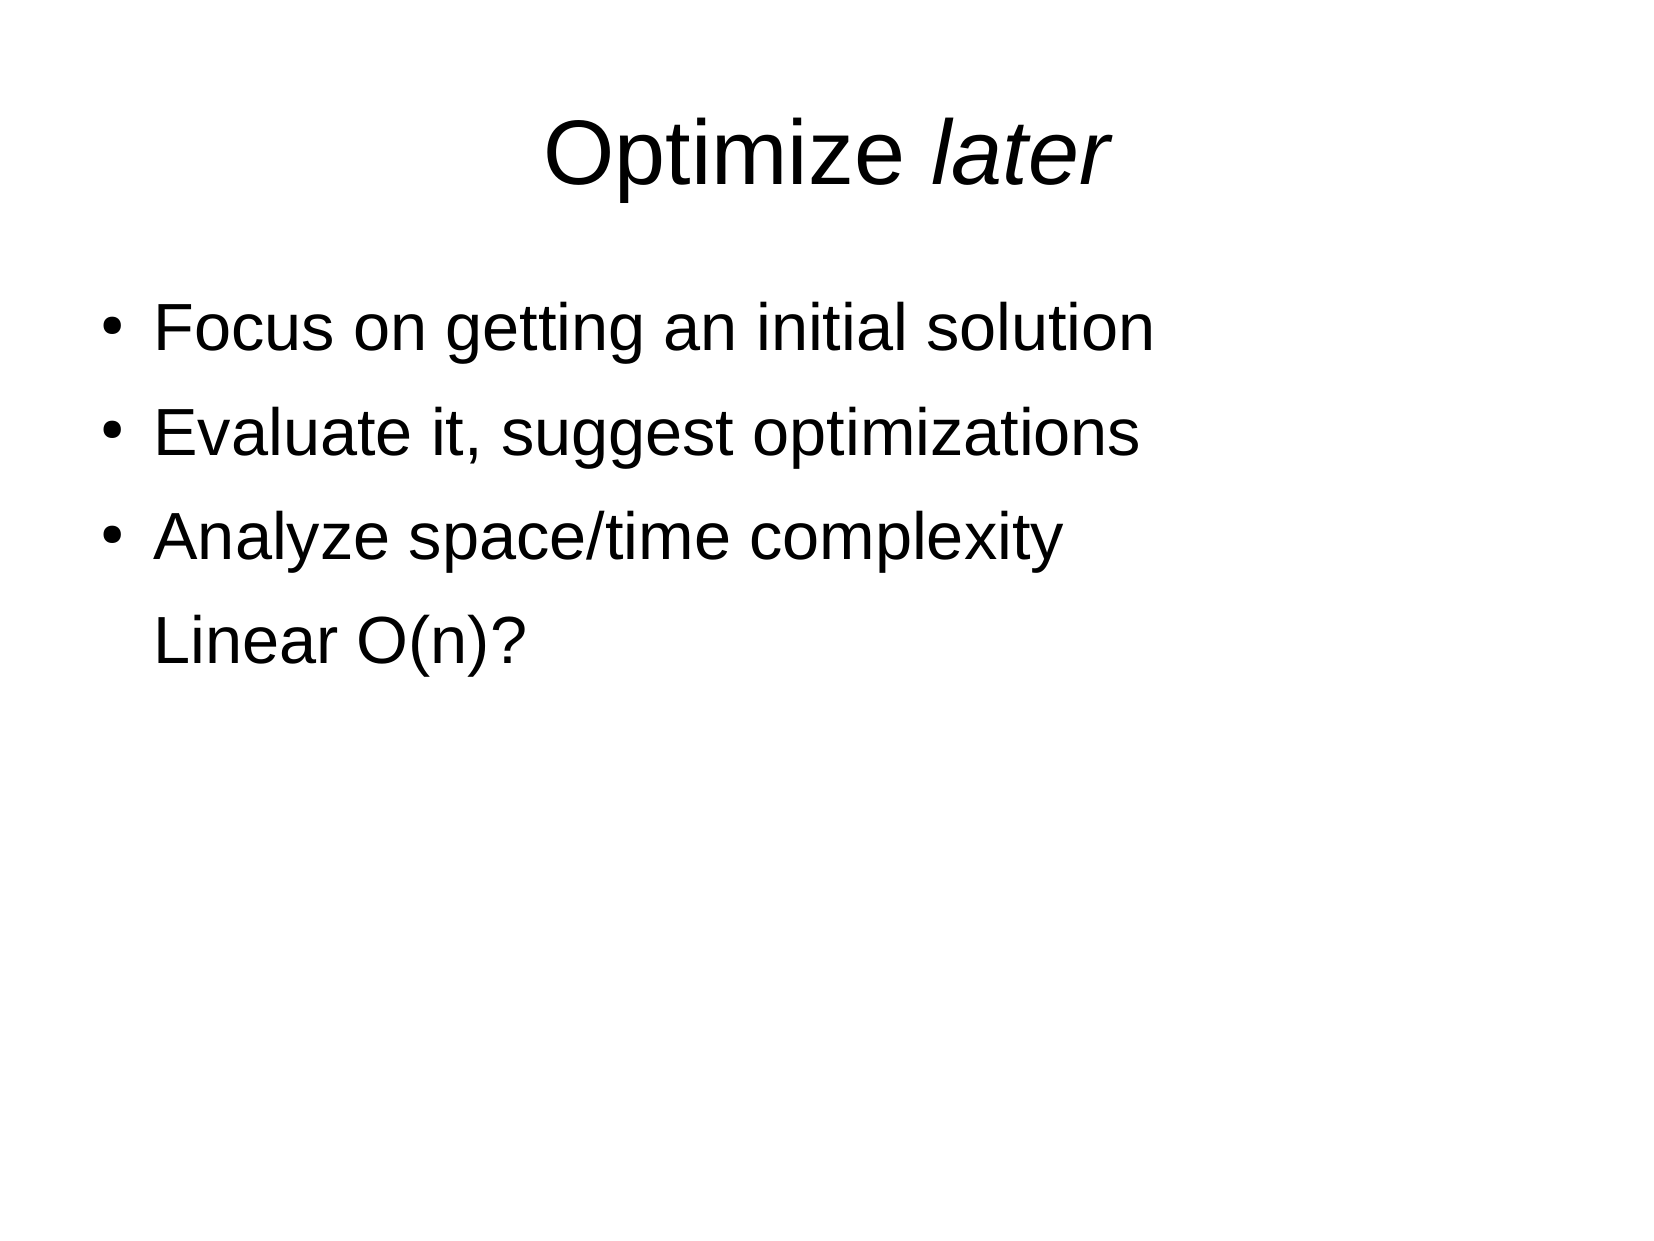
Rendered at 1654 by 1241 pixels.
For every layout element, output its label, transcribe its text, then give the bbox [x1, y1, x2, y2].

list Focus on getting an initial solution Evaluate it, suggest optimizations Analyze space/time complexity Linear O(n)? [82, 290, 1571, 1010]
title Optimize later [82, 49, 1571, 257]
